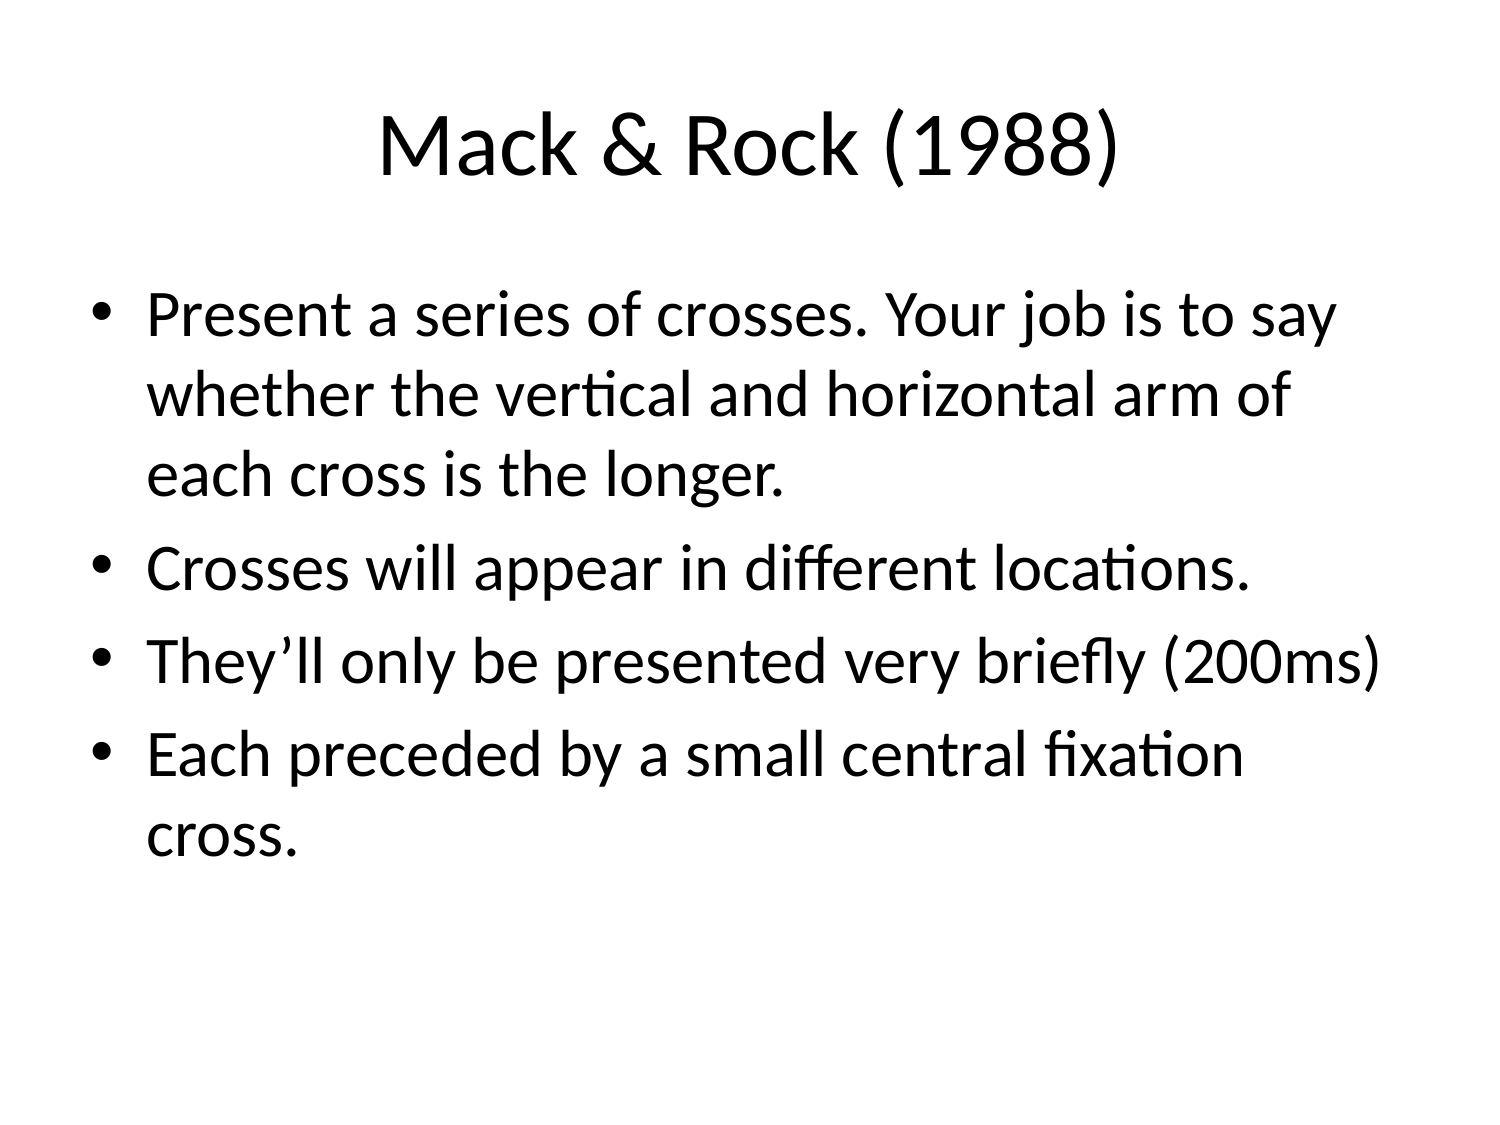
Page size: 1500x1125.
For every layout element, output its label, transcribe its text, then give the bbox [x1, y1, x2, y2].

title Mack & Rock (1988) [75, 45, 1425, 233]
list Present a series of crosses. Your job is to say whether the vertical and horizontal arm of each cross is the longer. Crosses will appear in different locations. They’ll only be presented very briefly (200ms) Each preceded by a small central fixation cross. [75, 262, 1425, 1005]
